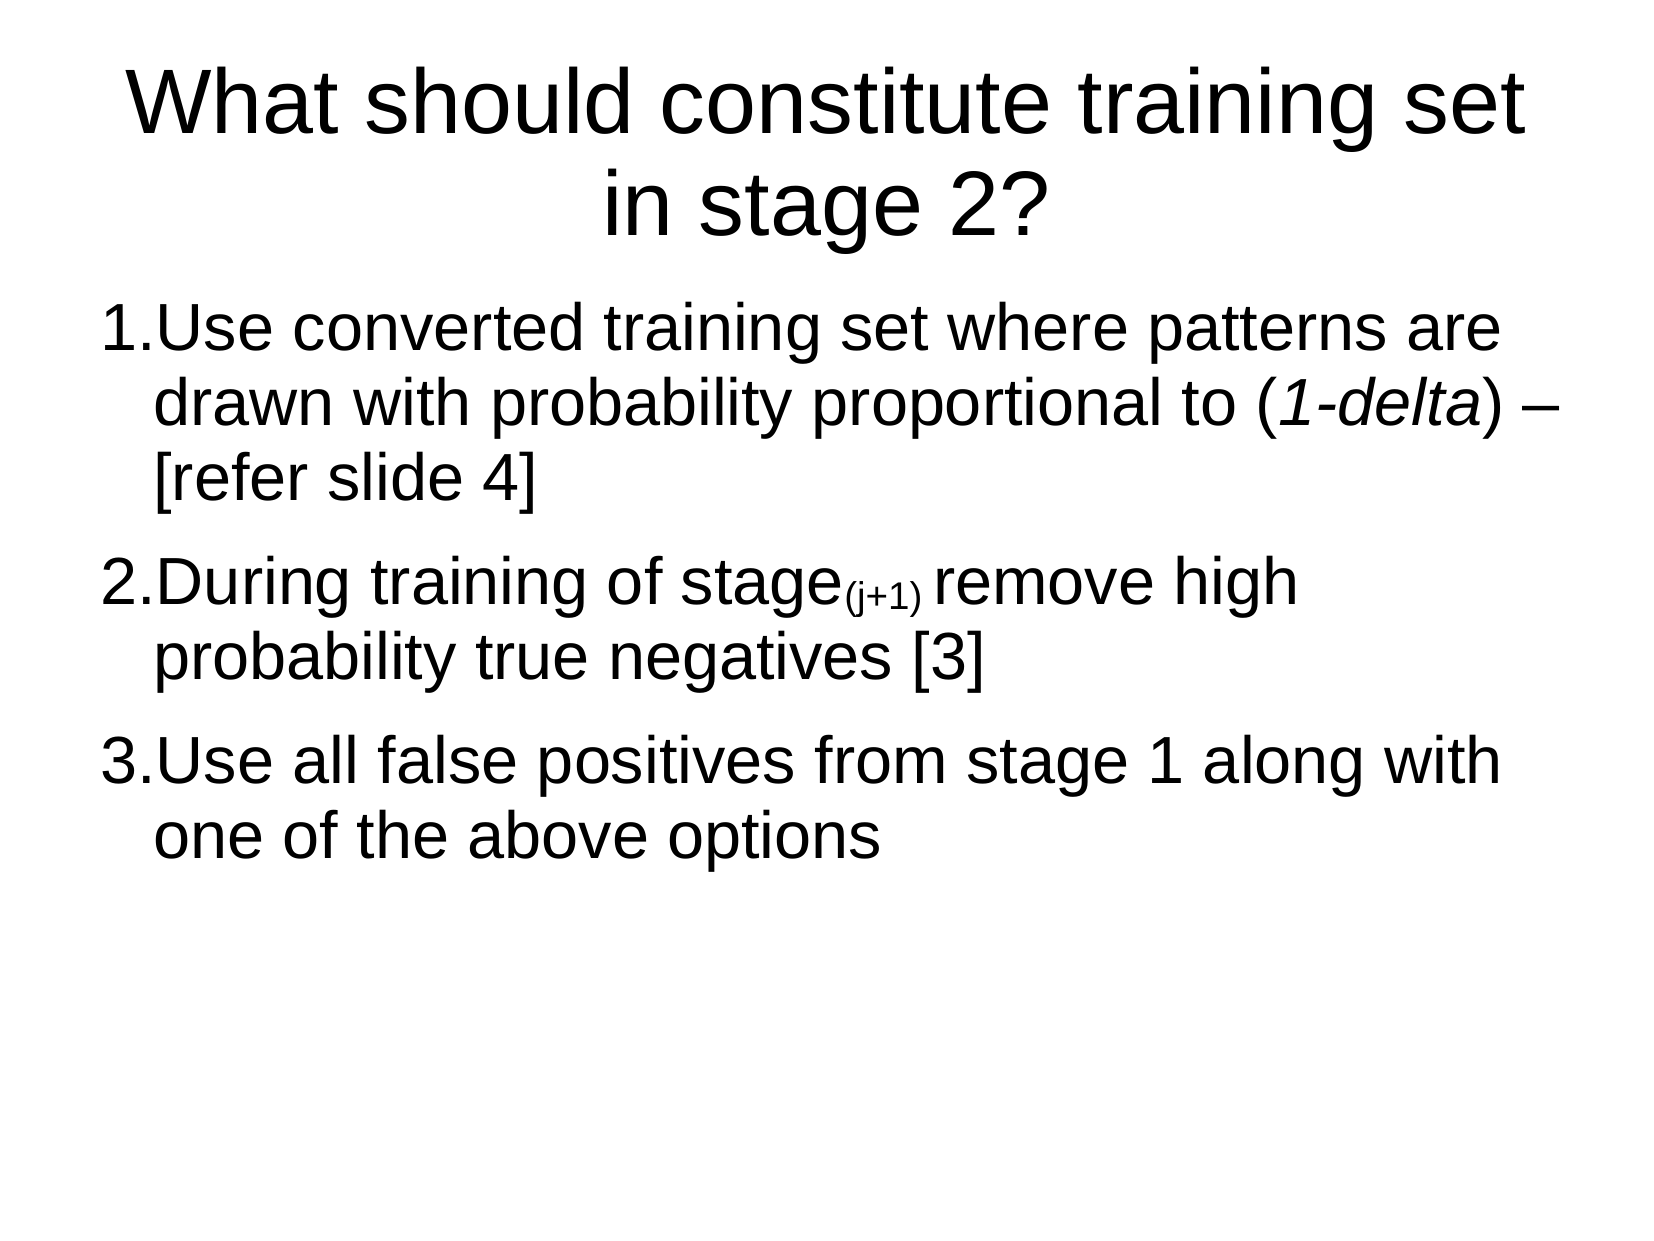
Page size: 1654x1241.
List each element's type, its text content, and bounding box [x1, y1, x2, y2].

list Use converted training set where patterns are drawn with probability proportional to (1-delta) – [refer slide 4] During training of stage(j+1) remove high probability true negatives [3] Use all false positives from stage 1 along with one of the above options [82, 290, 1571, 1109]
title What should constitute training set in stage 2? [82, 49, 1571, 257]
